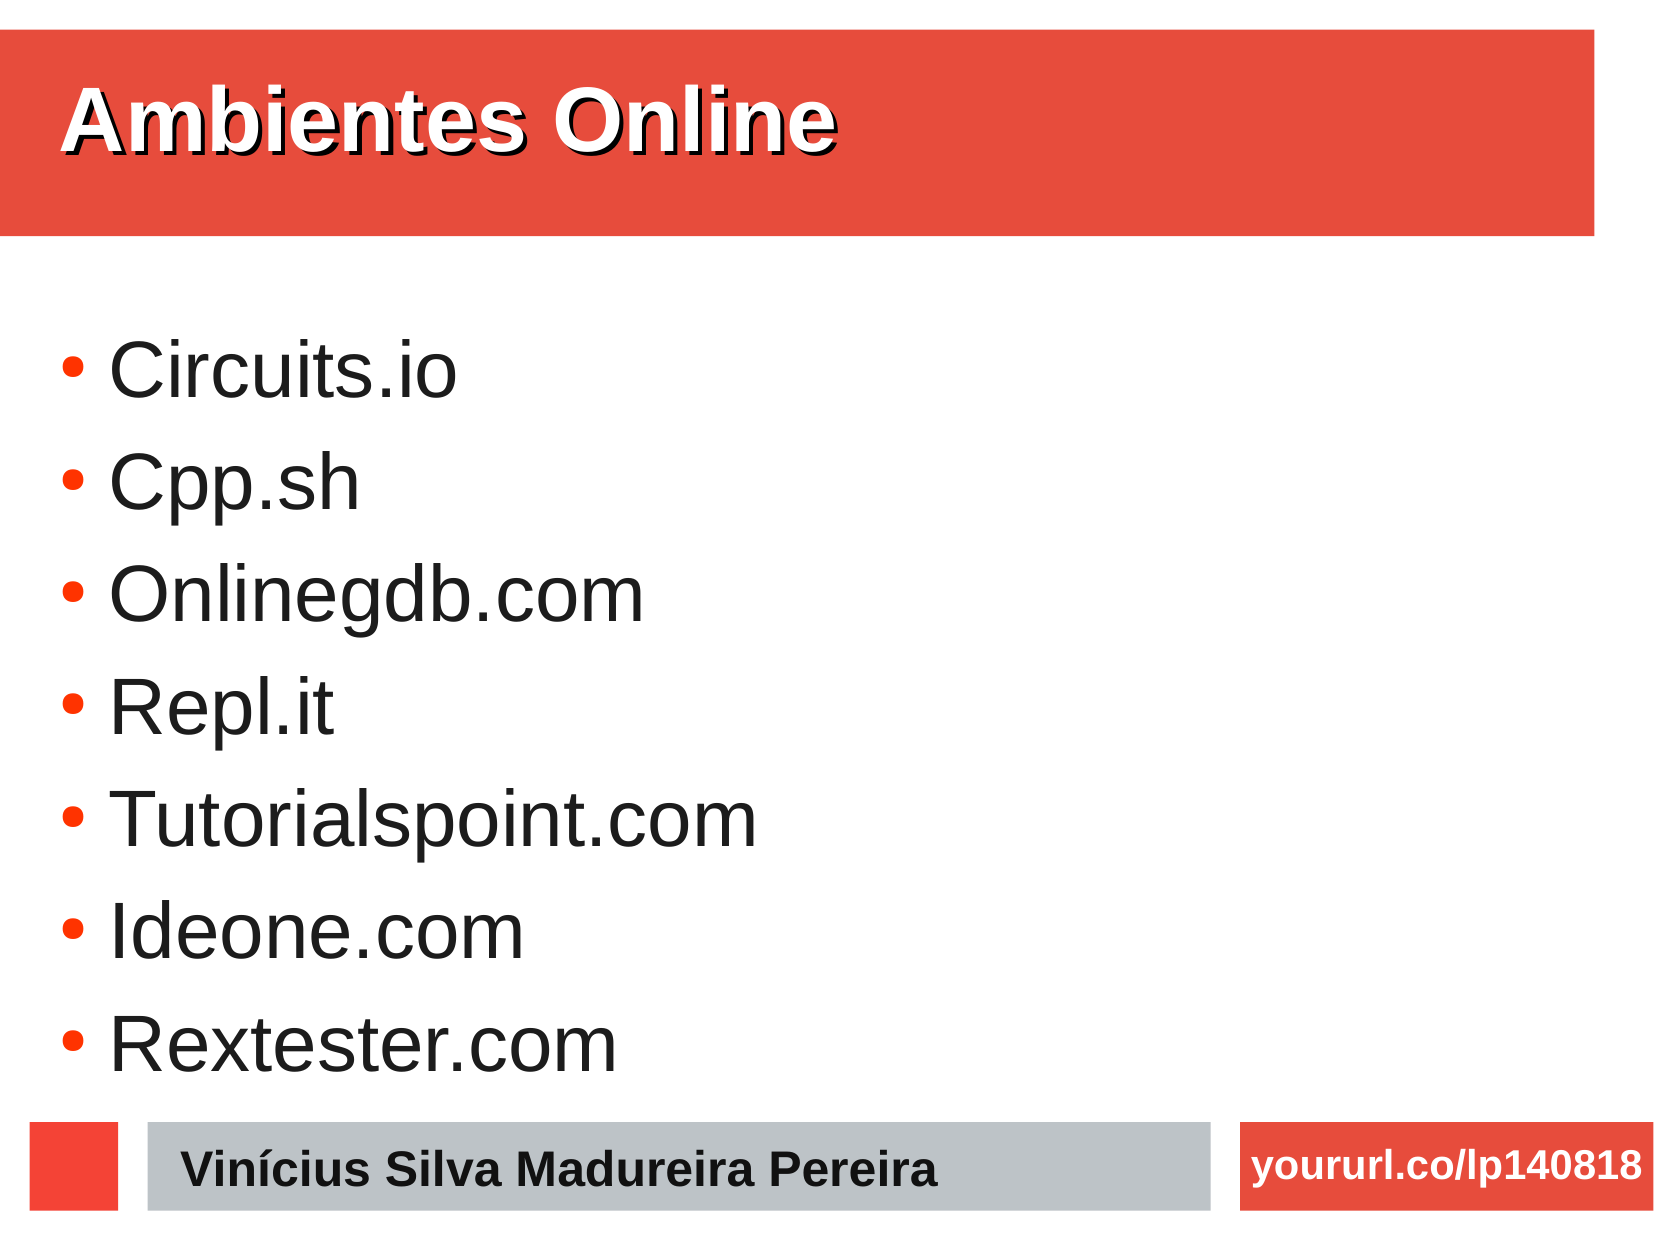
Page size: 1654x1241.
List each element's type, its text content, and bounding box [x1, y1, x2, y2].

text_box yoururl.co/lp140818 [1228, 1133, 1654, 1205]
text_box Vinícius Silva Madureira Pereira [165, 1133, 1170, 1205]
list Circuits.io Cpp.sh Onlinegdb.com Repl.it Tutorialspoint.com Ideone.com Rextester.com [59, 324, 1565, 1093]
title Ambientes Online [59, 23, 1595, 172]
